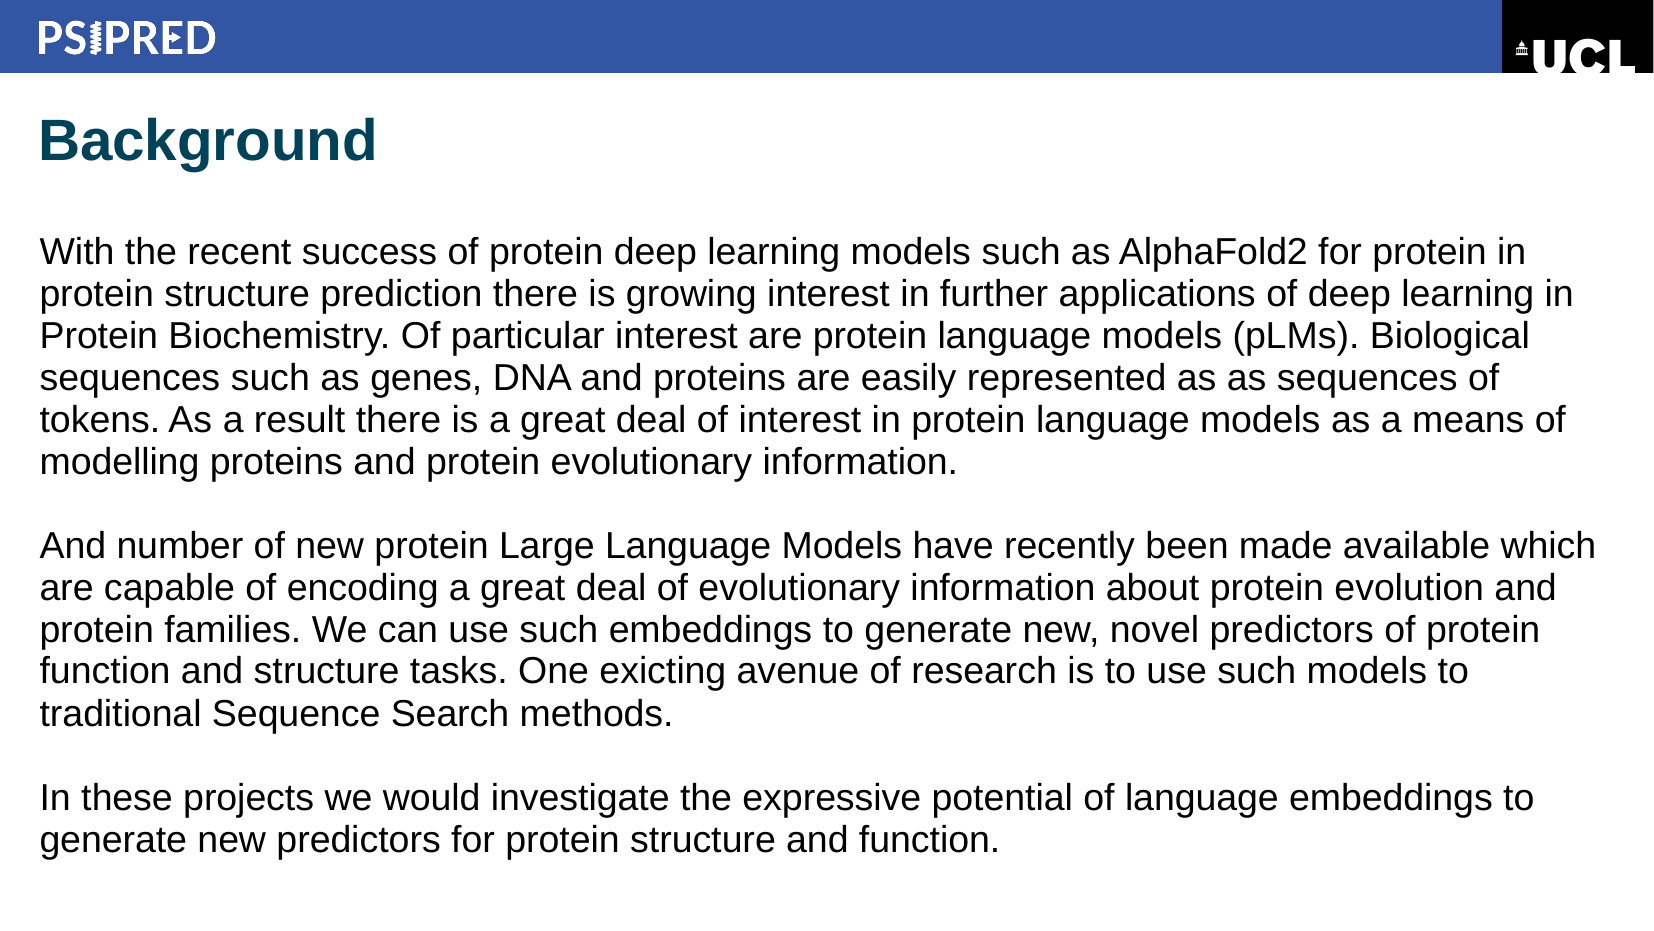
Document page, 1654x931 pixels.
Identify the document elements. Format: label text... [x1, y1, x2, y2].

picture [1502, 0, 1654, 73]
text_box With the recent success of protein deep learning models such as AlphaFold2 for protein in protein structure prediction there is growing interest in further applications of deep learning in Protein Biochemistry. Of particular interest are protein language models (pLMs). Biological sequences such as genes, DNA and proteins are easily represented as as sequences of tokens. As a result there is a great deal of interest in protein language models as a means of modelling proteins and protein evolutionary information. And number of new protein Large Language Models have recently been made available which are capable of encoding a great deal of evolutionary information about protein evolution and protein families. We can use such embeddings to generate new, novel predictors of protein function and structure tasks. One exicting avenue of research is to use such models to traditional Sequence Search methods. In these projects we would investigate the expressive potential of language embeddings to generate new predictors for protein structure and function. [24, 222, 1630, 910]
title Background [23, 94, 1619, 201]
picture [30, 14, 224, 61]
